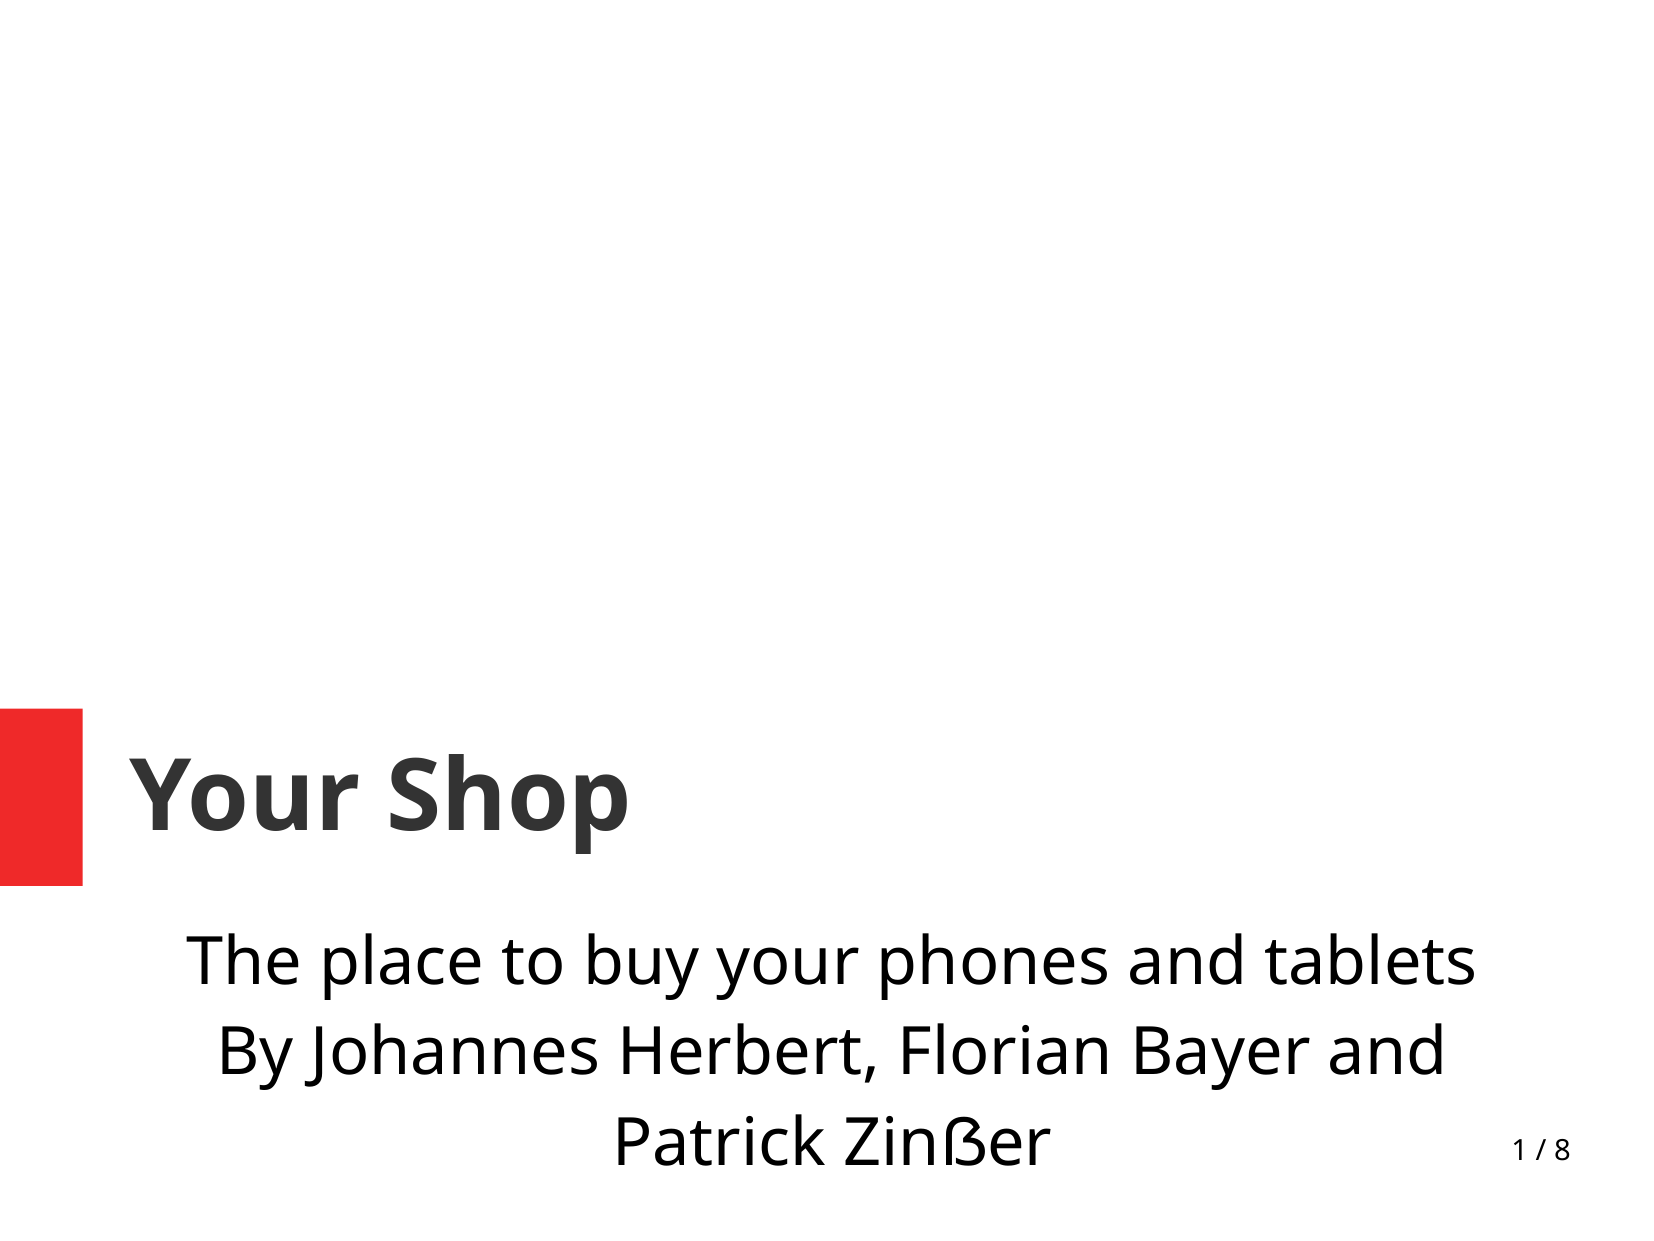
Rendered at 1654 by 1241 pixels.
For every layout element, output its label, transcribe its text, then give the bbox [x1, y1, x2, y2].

title Your Shop [129, 673, 1536, 910]
subtitle The place to buy your phones and tablets By Johannes Herbert, Florian Bayer and Patrick Zinẞer [129, 912, 1536, 1186]
